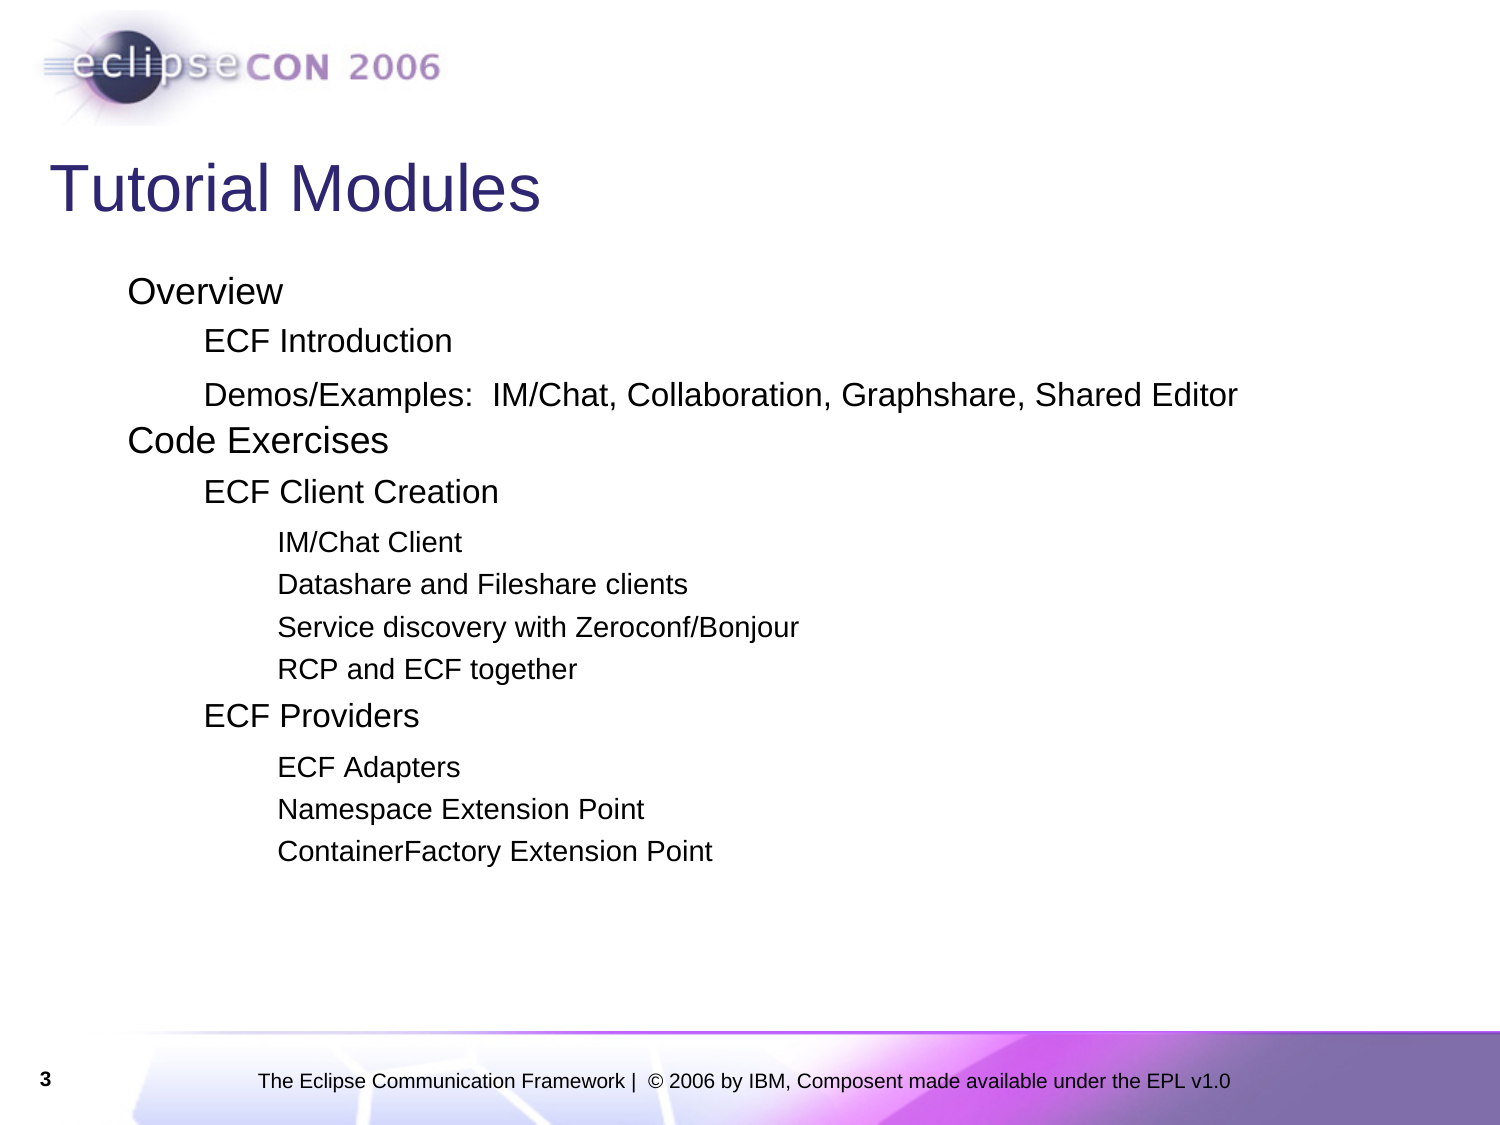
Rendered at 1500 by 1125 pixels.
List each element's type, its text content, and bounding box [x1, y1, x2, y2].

title Tutorial Modules [34, 149, 1388, 241]
list Overview ECF Introduction Demos/Examples: IM/Chat, Collaboration, Graphshare, Shared Editor Code Exercises ECF Client Creation IM/Chat Client Datashare and Fileshare clients Service discovery with Zeroconf/Bonjour RCP and ECF together ECF Providers ECF Adapters Namespace Extension Point ContainerFactory Extension Point [112, 262, 1388, 976]
picture [0, 1031, 1500, 1125]
picture [31, 10, 1040, 126]
